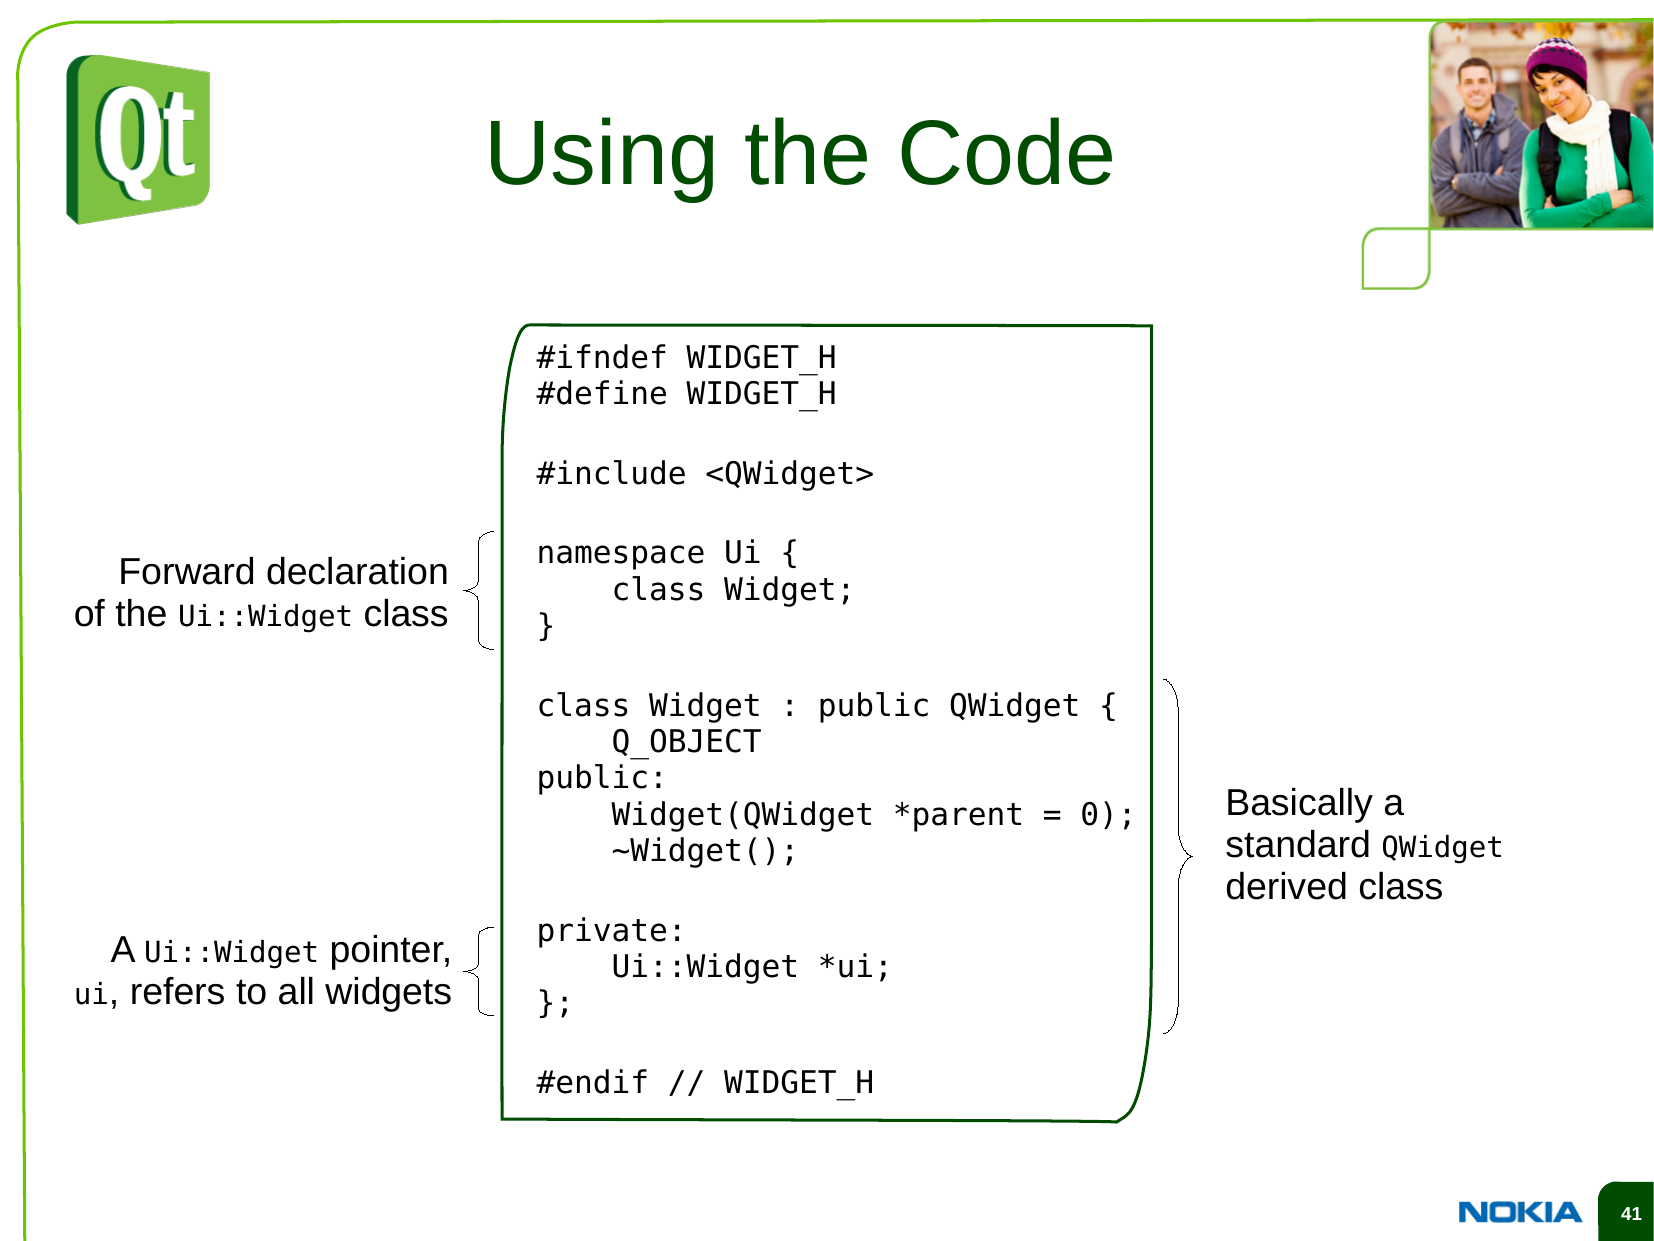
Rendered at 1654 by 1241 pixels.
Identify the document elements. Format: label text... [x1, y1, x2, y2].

picture [1361, 20, 1654, 290]
text_box #ifndef WIDGET_H #define WIDGET_H #include <QWidget> namespace Ui { class Widget; } class Widget : public QWidget { Q_OBJECT public: Widget(QWidget *parent = 0); ~Widget(); private: Ui::Widget *ui; }; #endif // WIDGET_H [521, 331, 1150, 1120]
text_box A Ui::Widget pointer, ui, refers to all widgets [59, 921, 468, 1021]
title Using the Code [263, 49, 1339, 257]
text_box Forward declaration of the Ui::Widget class [59, 543, 464, 643]
picture [1459, 1201, 1583, 1223]
text_box #ifndef WIDGET_H #define WIDGET_H #include <QWidget> namespace Ui { class Widget; } class Widget : public QWidget { Q_OBJECT public: Widget(QWidget *parent = 0); ~Widget(); private: Ui::Widget *ui; }; #endif // WIDGET_H [521, 1023, 1152, 1152]
picture [66, 55, 210, 225]
text_box Basically a standard QWidget derived class [1210, 774, 1536, 916]
